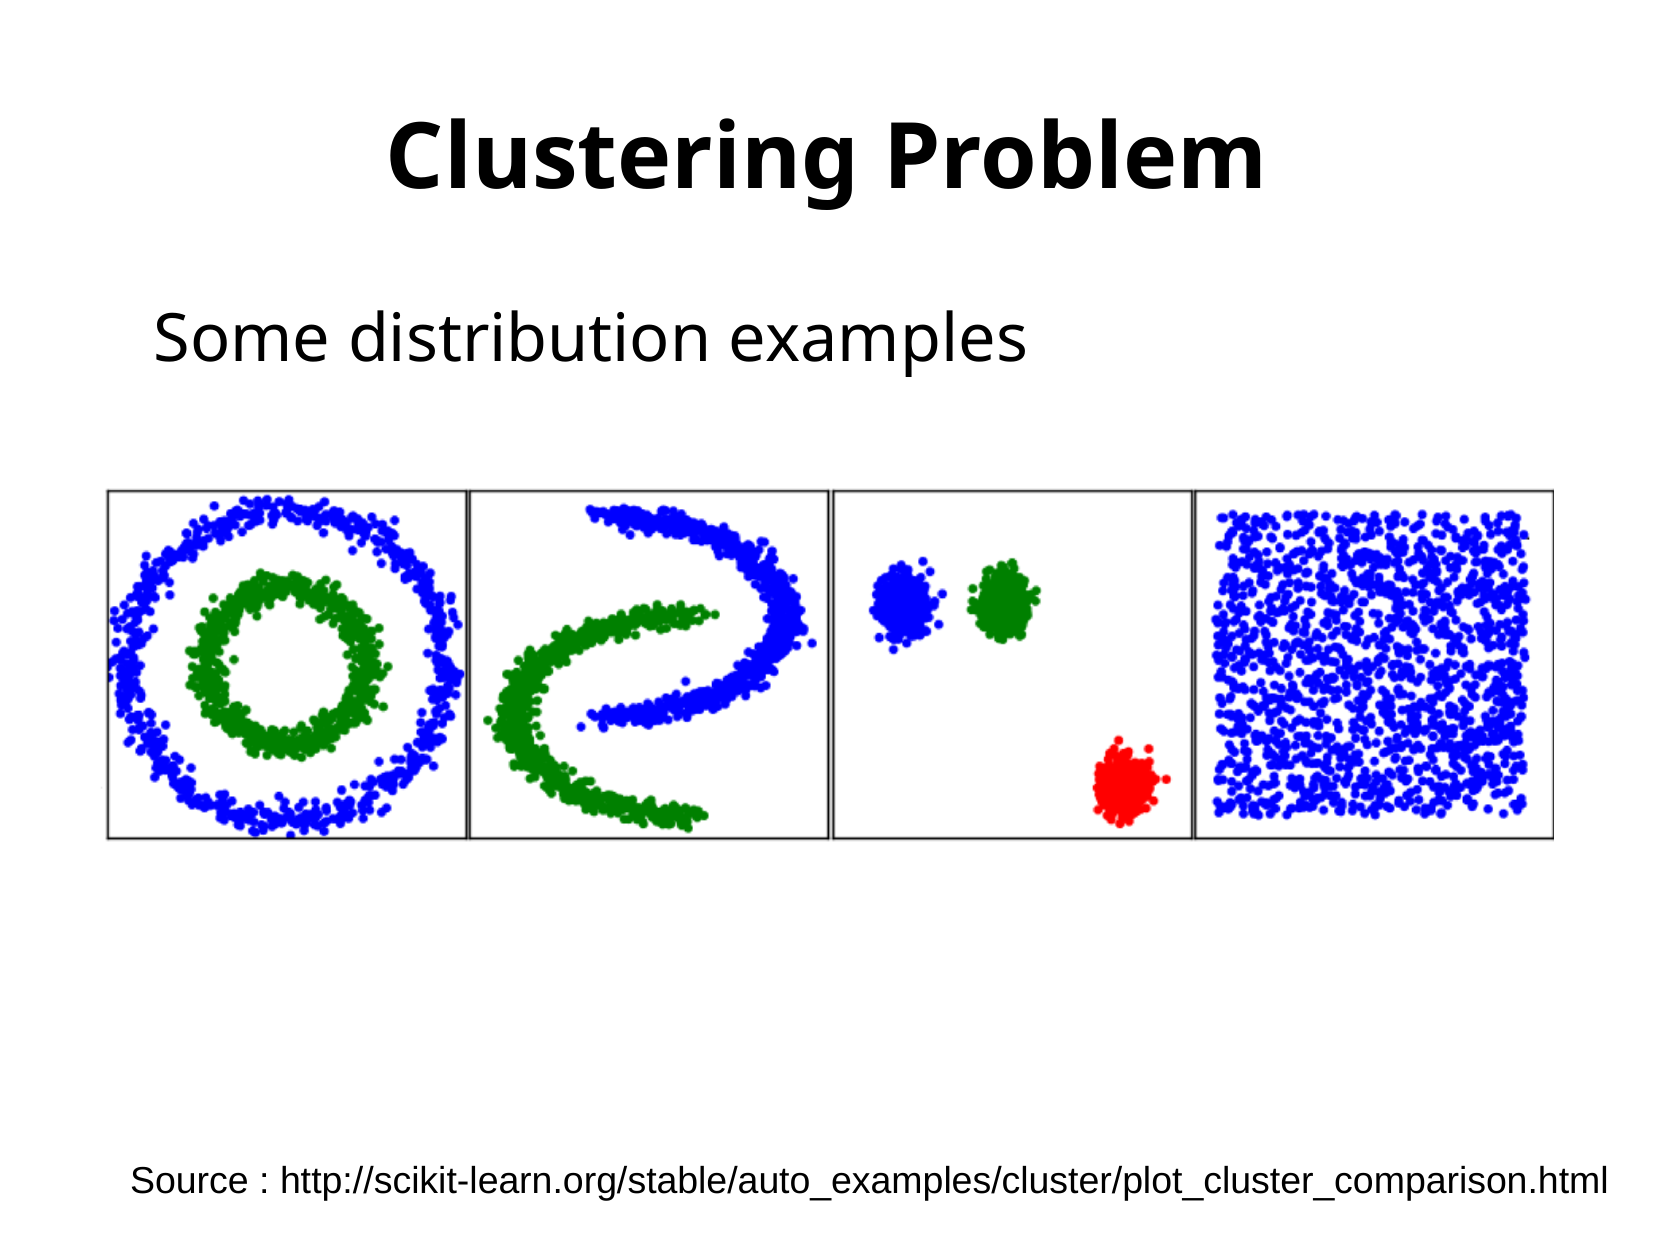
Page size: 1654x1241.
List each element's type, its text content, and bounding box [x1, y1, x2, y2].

title Clustering Problem [82, 49, 1571, 257]
picture [100, 480, 1554, 846]
text_box Source : http://scikit-learn.org/stable/auto_examples/cluster/plot_cluster_comparison.html [115, 1152, 1654, 1241]
list Some distribution examples [82, 290, 1571, 1010]
